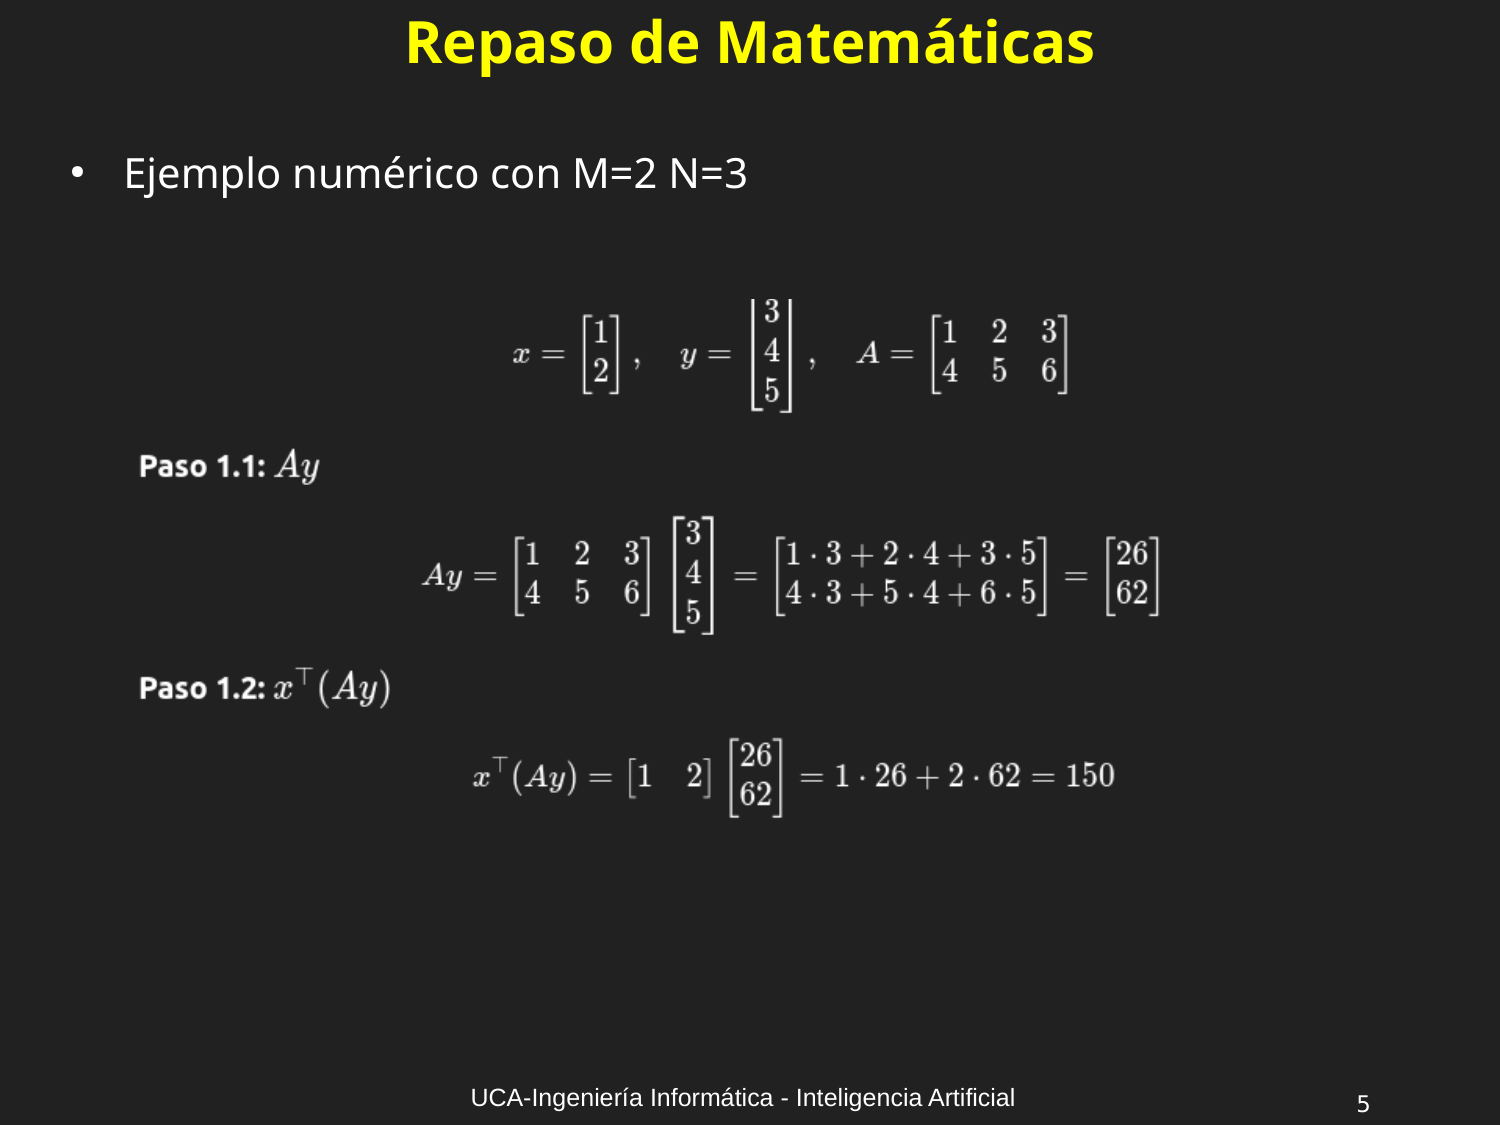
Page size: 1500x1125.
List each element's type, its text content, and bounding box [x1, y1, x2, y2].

list Ejemplo numérico con M=2 N=3 [37, 82, 1388, 1051]
title Repaso de Matemáticas [75, 28, 1425, 179]
picture [121, 299, 1238, 832]
